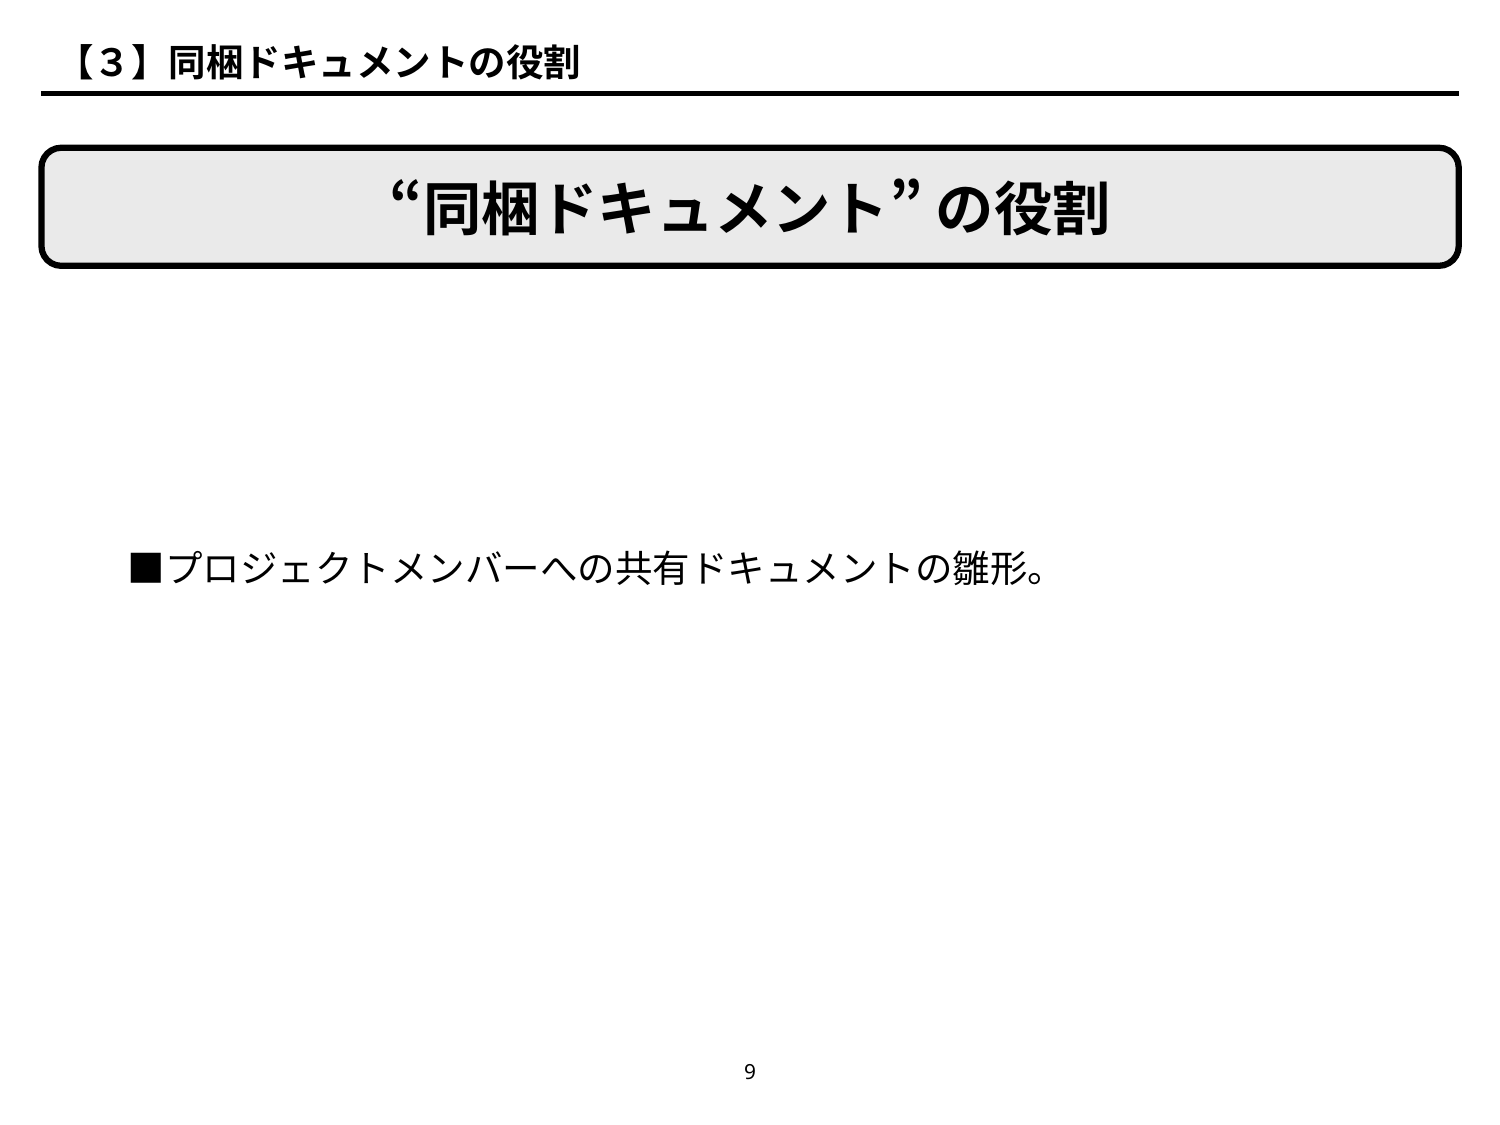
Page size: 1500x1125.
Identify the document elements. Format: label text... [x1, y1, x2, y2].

text_box ■プロジェクトメンバーへの共有ドキュメントの雛形。 [112, 537, 1080, 598]
title 【３】同梱ドキュメントの役割 [41, 24, 1459, 97]
text_box “同梱ドキュメント” の役割 [41, 147, 1459, 266]
